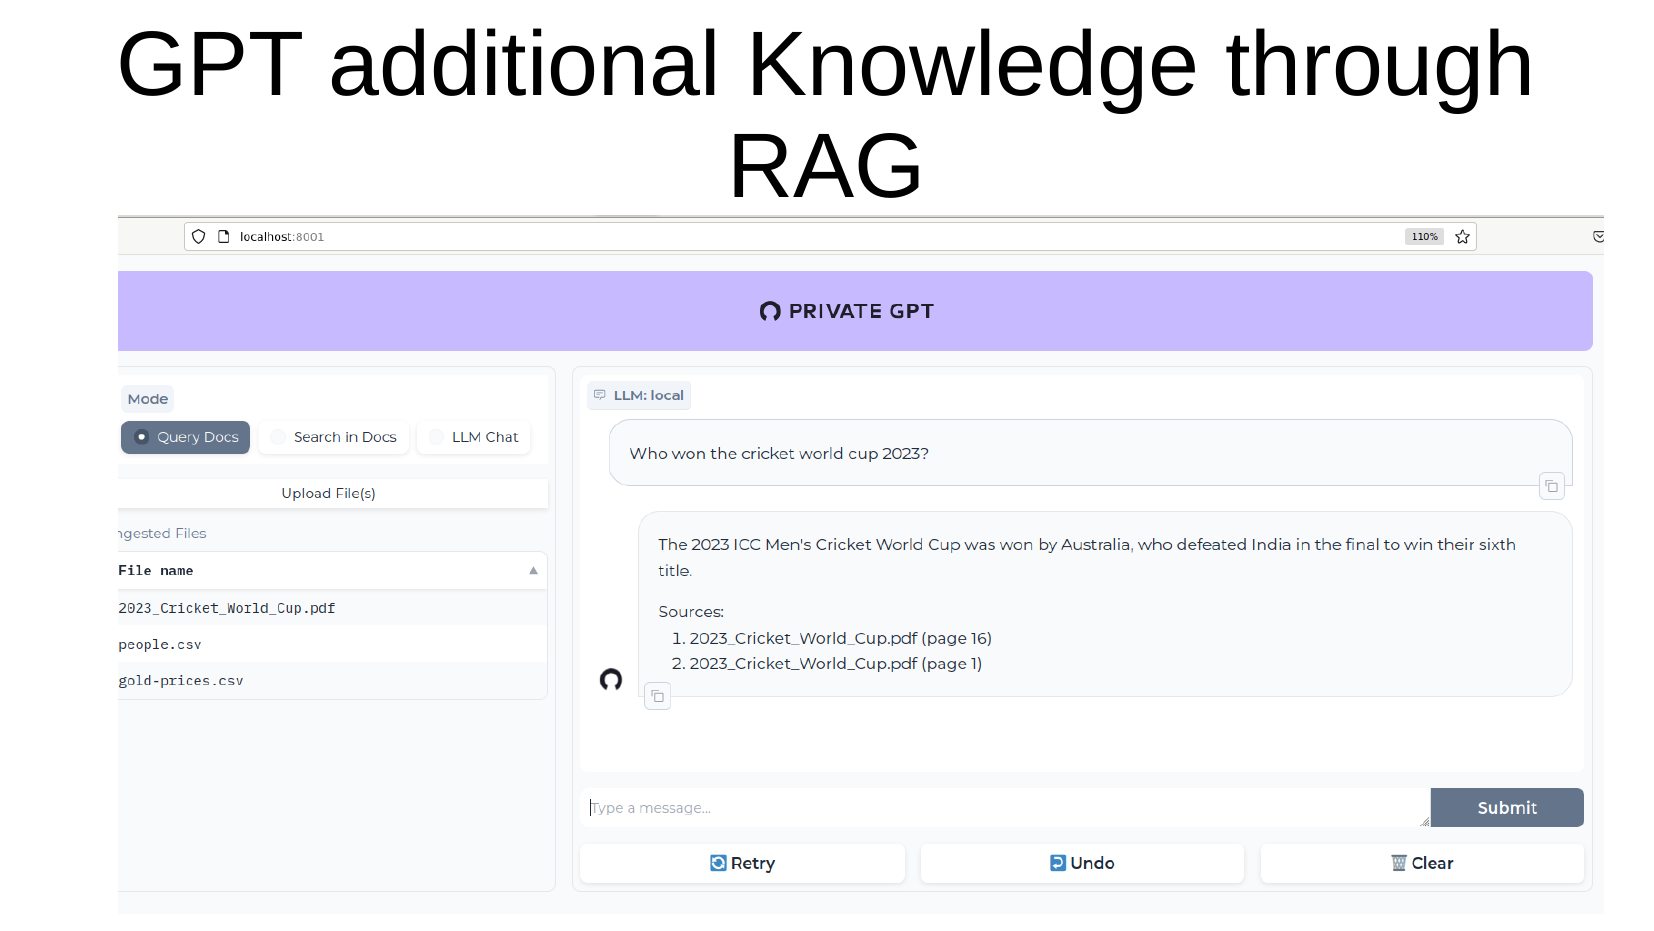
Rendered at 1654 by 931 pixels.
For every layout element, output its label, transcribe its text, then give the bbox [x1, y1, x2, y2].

picture [118, 215, 1604, 915]
title GPT additional Knowledge through RAG [82, 12, 1571, 218]
